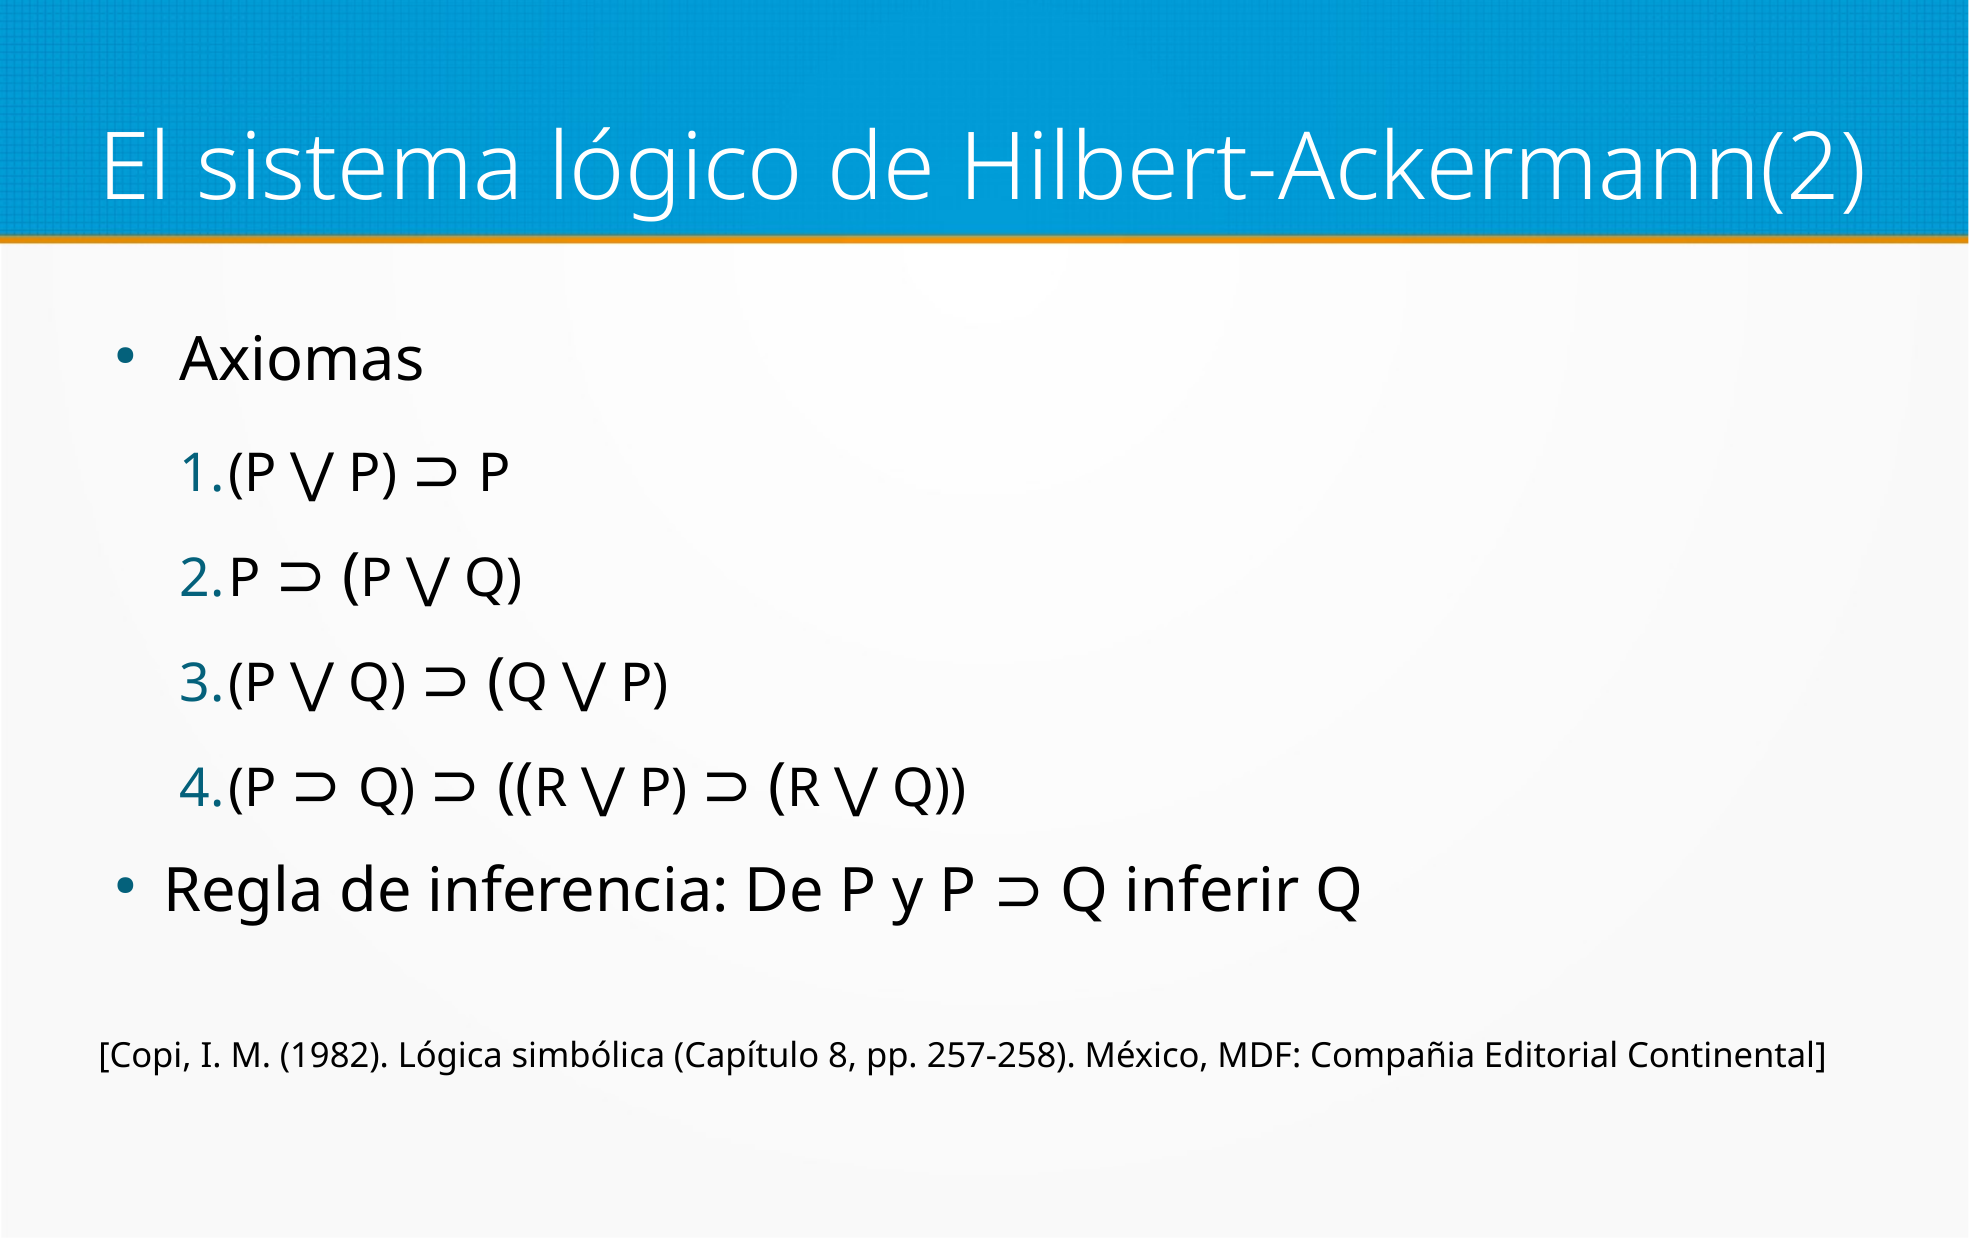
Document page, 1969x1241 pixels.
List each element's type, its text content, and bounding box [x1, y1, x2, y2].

title El sistema lógico de Hilbert-Ackermann(2) [98, 19, 1870, 227]
list Axiomas (P ⋁ P) ⊃ P P ⊃ (P ⋁ Q) (P ⋁ Q) ⊃ (Q ⋁ P) (P ⊃ Q) ⊃ ((R ⋁ P) ⊃ (R ⋁ Q)) Regla de inferencia: De P y P ⊃ Q inferir Q [Copi, I. M. (1982). Lógica simbólica (Capítulo 8, pp. 257-258). México, MDF: Compañia Editorial Continental] [98, 315, 1861, 1081]
picture [0, 233, 1969, 1241]
